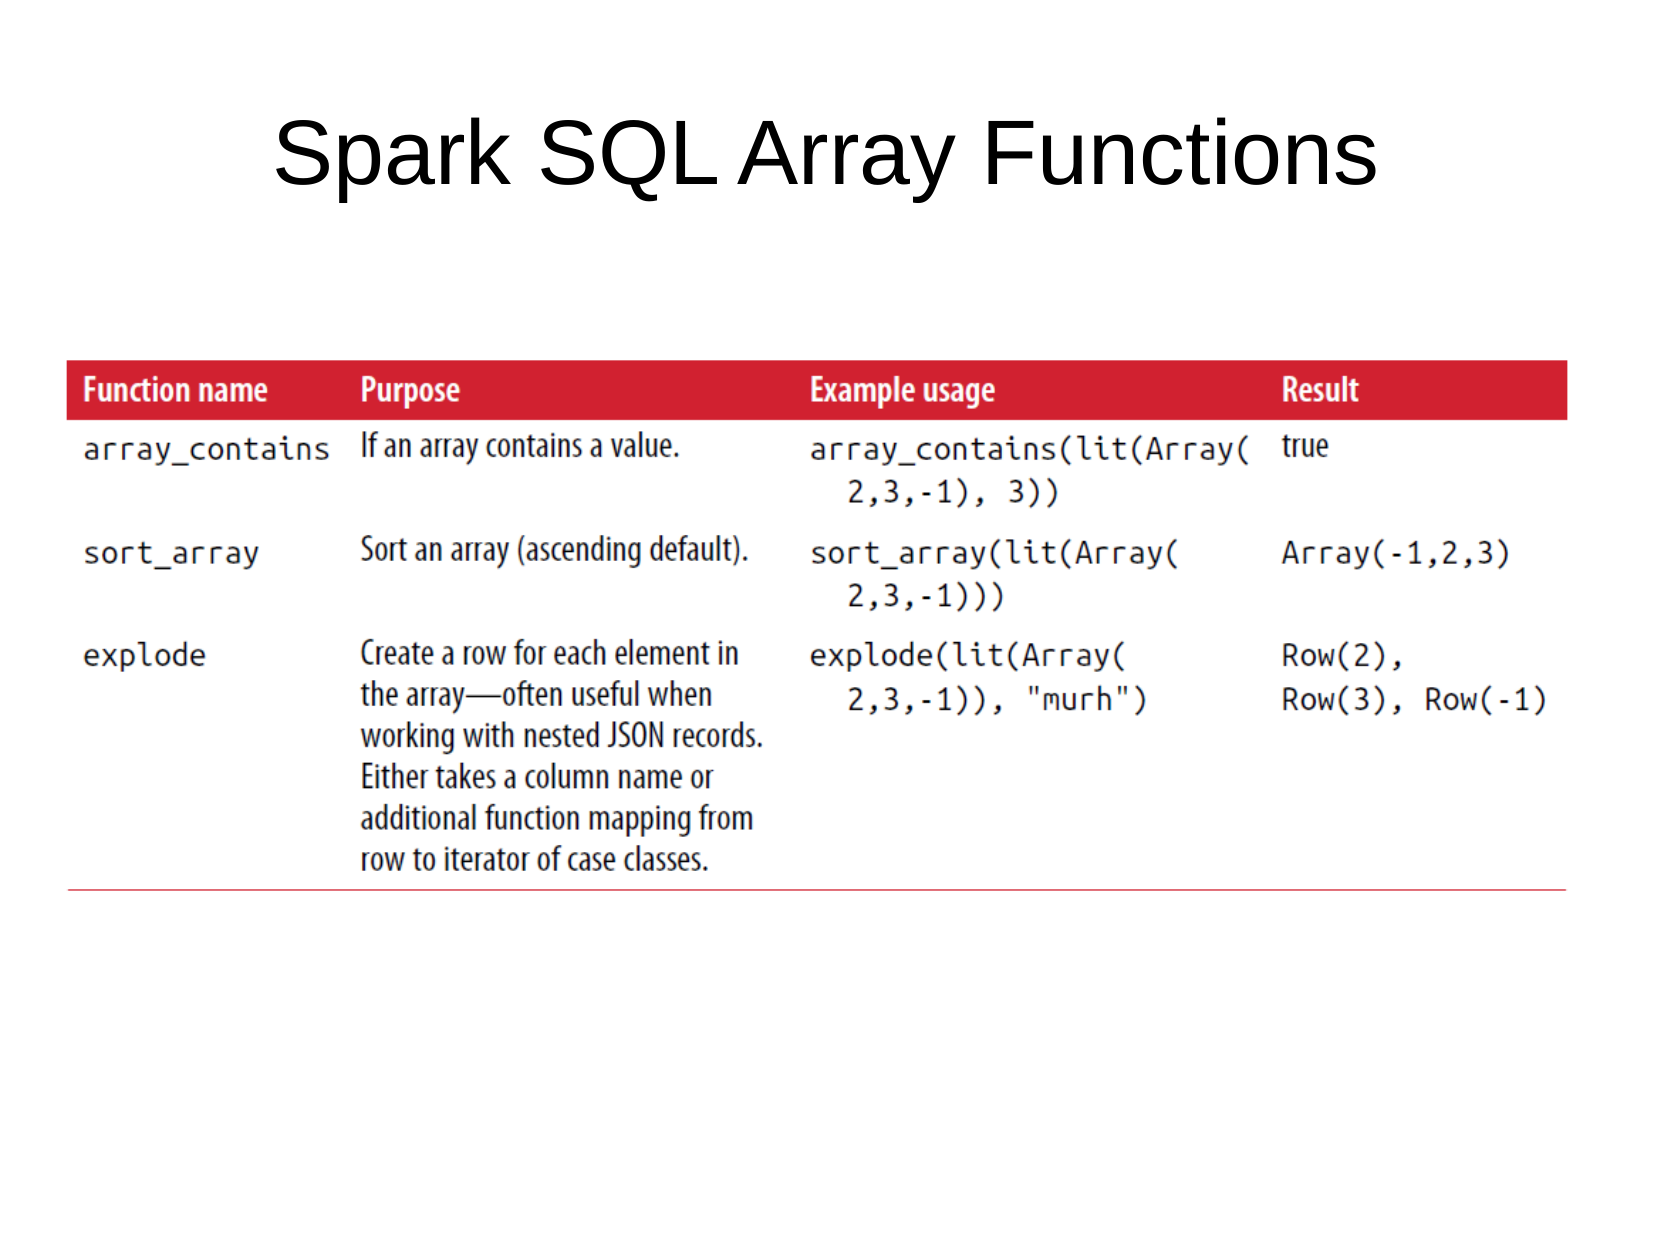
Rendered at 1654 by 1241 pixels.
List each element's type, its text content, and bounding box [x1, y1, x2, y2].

picture [57, 342, 1586, 898]
title Spark SQL Array Functions [82, 49, 1571, 257]
